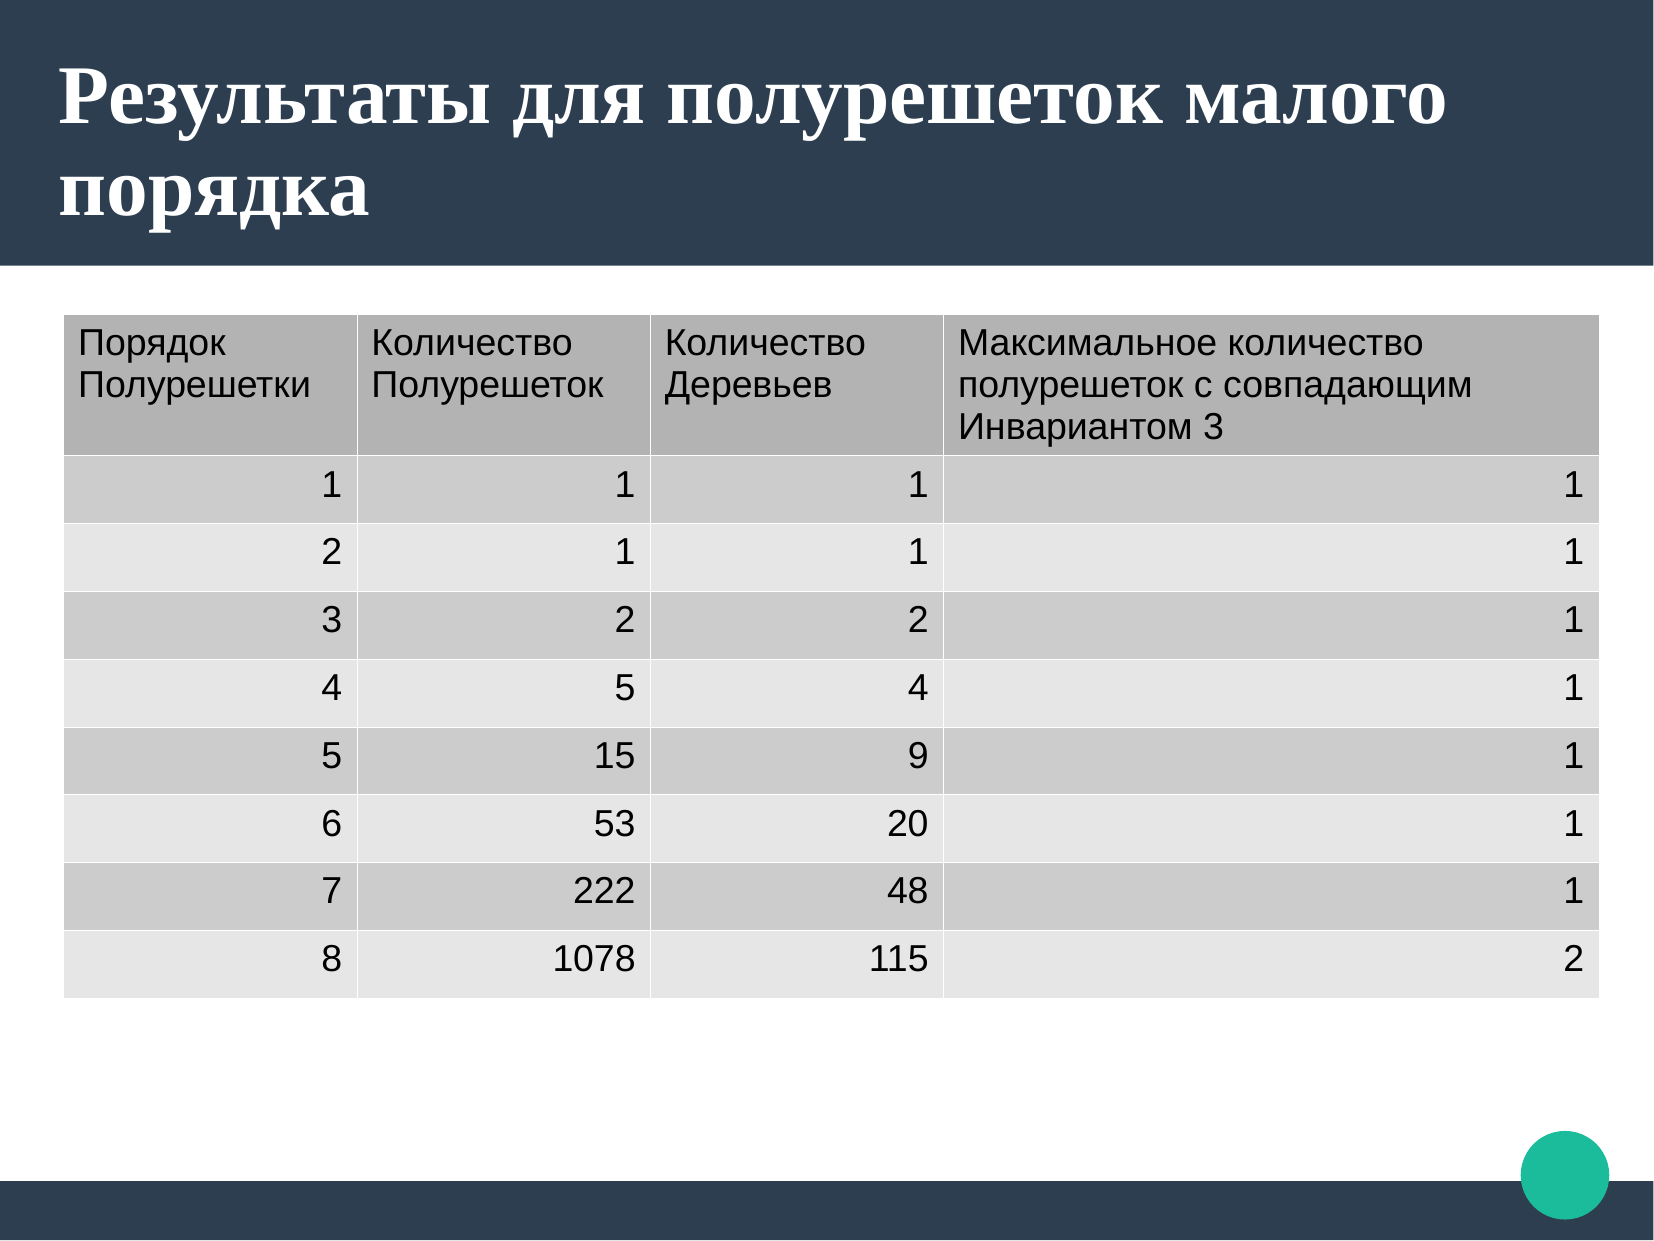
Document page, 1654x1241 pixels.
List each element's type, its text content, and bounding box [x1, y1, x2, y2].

table_cell 2 [944, 931, 1599, 998]
table_cell 2 [64, 524, 357, 591]
table_cell 1 [944, 863, 1599, 930]
table_cell 7 [64, 863, 357, 930]
title Результаты для полурешеток малого порядка [59, 49, 1595, 207]
table_cell 4 [651, 660, 943, 727]
table_cell 53 [358, 795, 650, 862]
table_header Количество Полурешеток [358, 315, 650, 455]
table_cell 5 [64, 728, 357, 794]
table_cell 222 [358, 863, 650, 930]
table_header Максимальное количество полурешеток с совпадающим Инвариантом 3 [944, 315, 1599, 455]
table_cell 48 [651, 863, 943, 930]
table_cell 2 [358, 592, 650, 659]
table_cell 1078 [358, 931, 650, 998]
table_cell 1 [358, 456, 650, 523]
table_cell 2 [651, 592, 943, 659]
table_cell 5 [358, 660, 650, 727]
table_cell 8 [64, 931, 357, 998]
table_cell 4 [64, 660, 357, 727]
table_cell 1 [944, 456, 1599, 523]
table_cell 3 [64, 592, 357, 659]
table_cell 115 [651, 931, 943, 998]
table_cell 1 [651, 524, 943, 591]
table_header Количество Деревьев [651, 315, 943, 455]
table_cell 9 [651, 728, 943, 794]
table_cell 20 [651, 795, 943, 862]
table_cell 1 [944, 524, 1599, 591]
table_cell 1 [651, 456, 943, 523]
table_cell 1 [358, 524, 650, 591]
table_cell 1 [944, 592, 1599, 659]
table_cell 15 [358, 728, 650, 794]
table_header Порядок Полурешетки [64, 315, 357, 455]
table_cell 6 [64, 795, 357, 862]
table_cell 1 [944, 660, 1599, 727]
table_cell 1 [64, 456, 357, 523]
table_cell 1 [944, 795, 1599, 862]
table_cell 1 [944, 728, 1599, 794]
